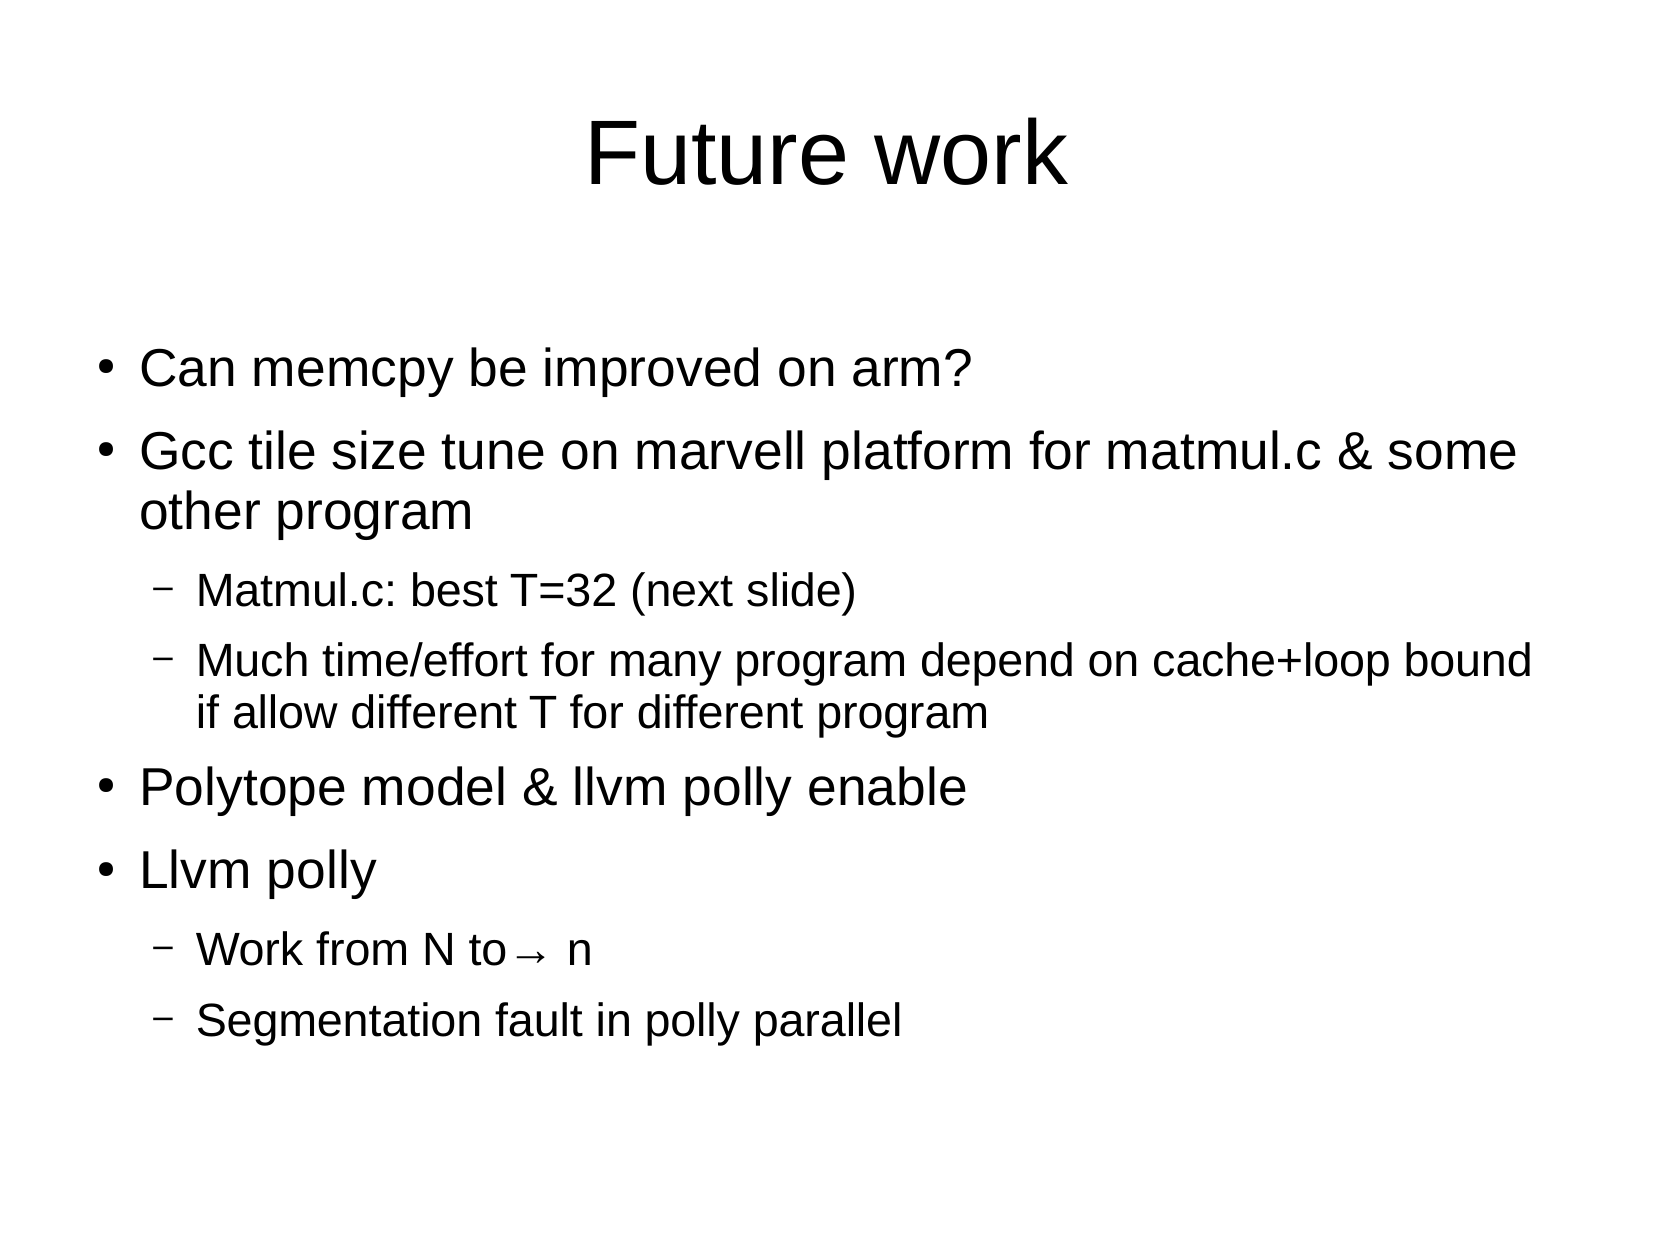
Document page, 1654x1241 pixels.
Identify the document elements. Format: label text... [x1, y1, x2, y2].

list Can memcpy be improved on arm? Gcc tile size tune on marvell platform for matmul.c & some other program Matmul.c: best T=32 (next slide) Much time/effort for many program depend on cache+loop bound if allow different T for different program Polytope model & llvm polly enable Llvm polly Work from N to→ n Segmentation fault in polly parallel [82, 337, 1538, 1057]
title Future work [82, 49, 1571, 257]
